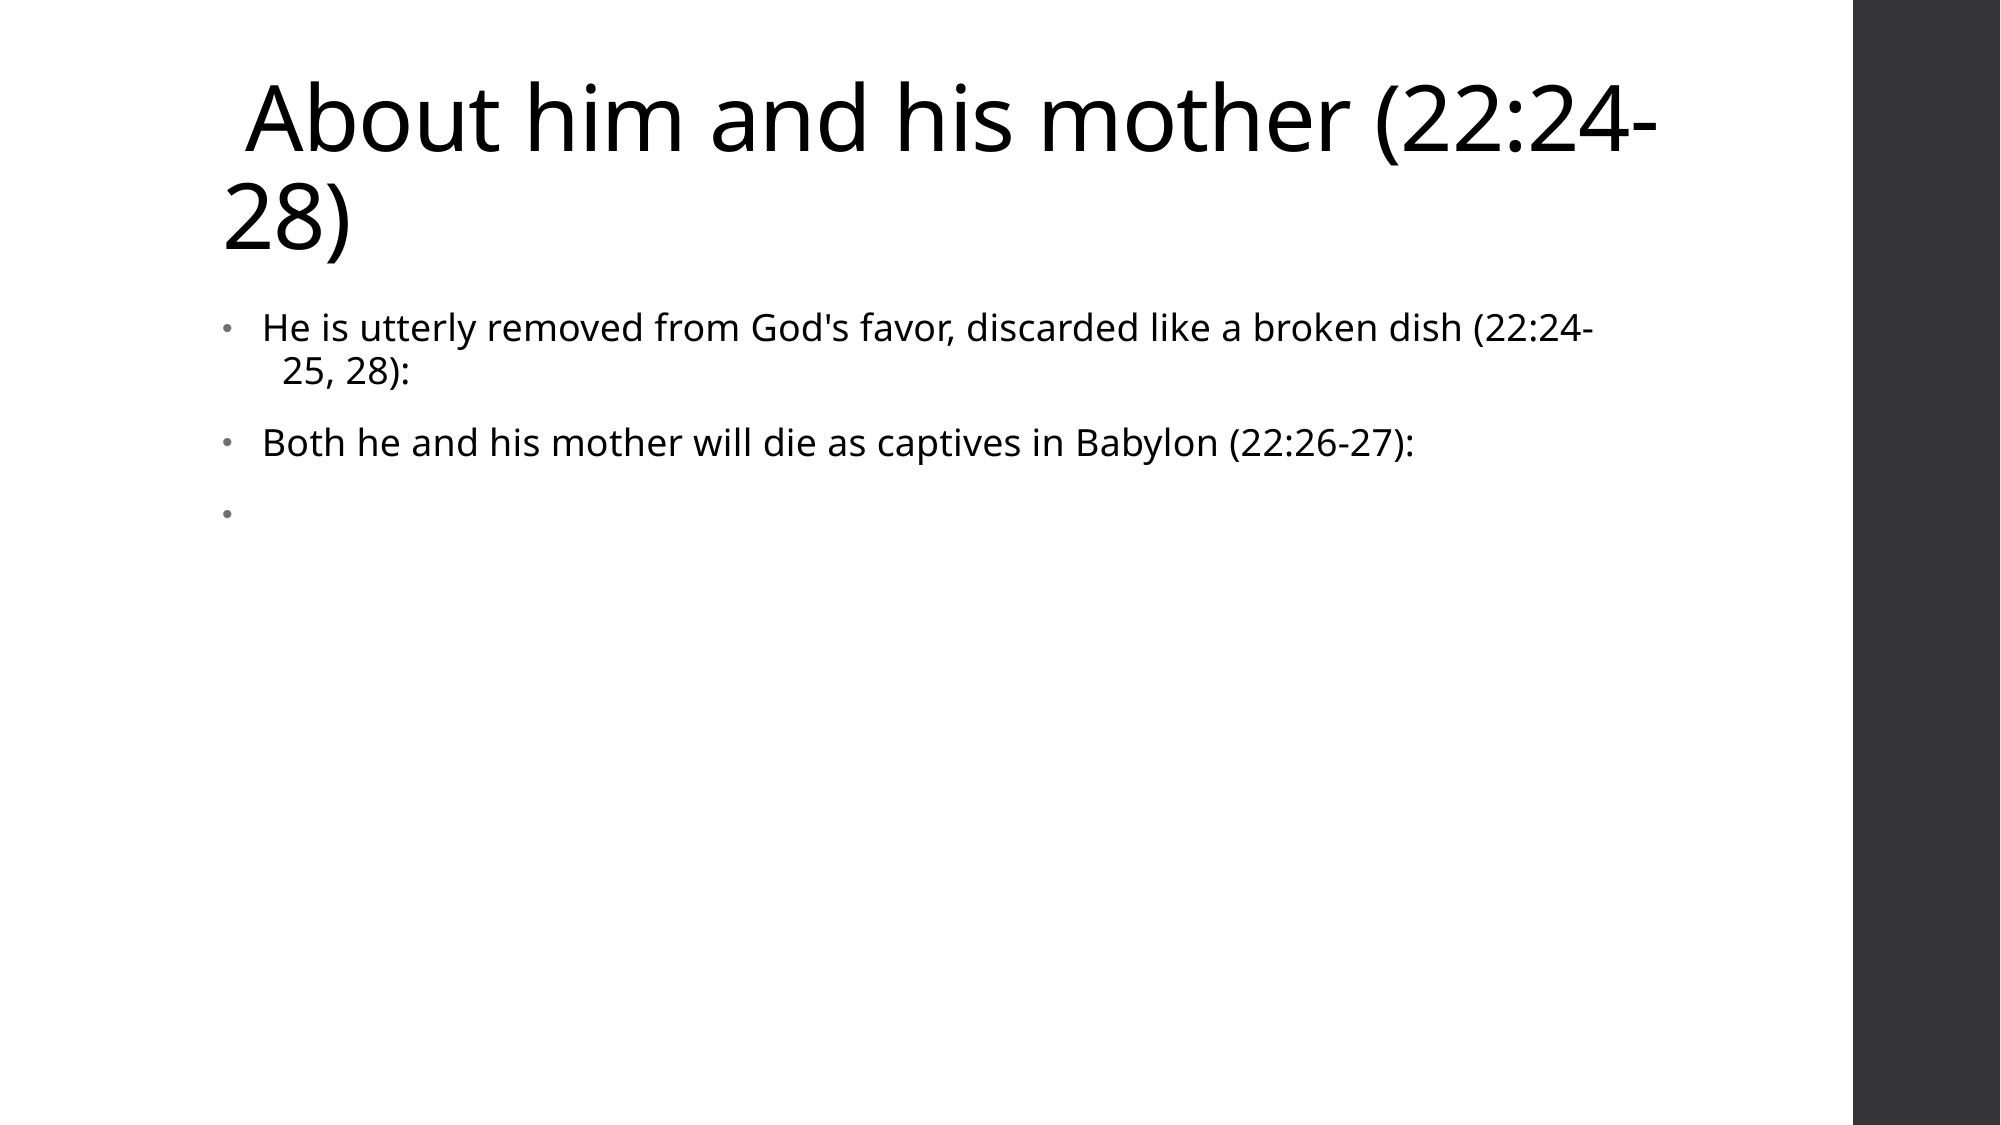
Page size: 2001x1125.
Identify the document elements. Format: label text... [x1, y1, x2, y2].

title About him and his mother (22:24-28) [206, 60, 1797, 278]
list He is utterly removed from God's favor, discarded like a broken dish (22:24-25, 28): Both he and his mother will die as captives in Babylon (22:26-27): [206, 299, 1617, 1014]
